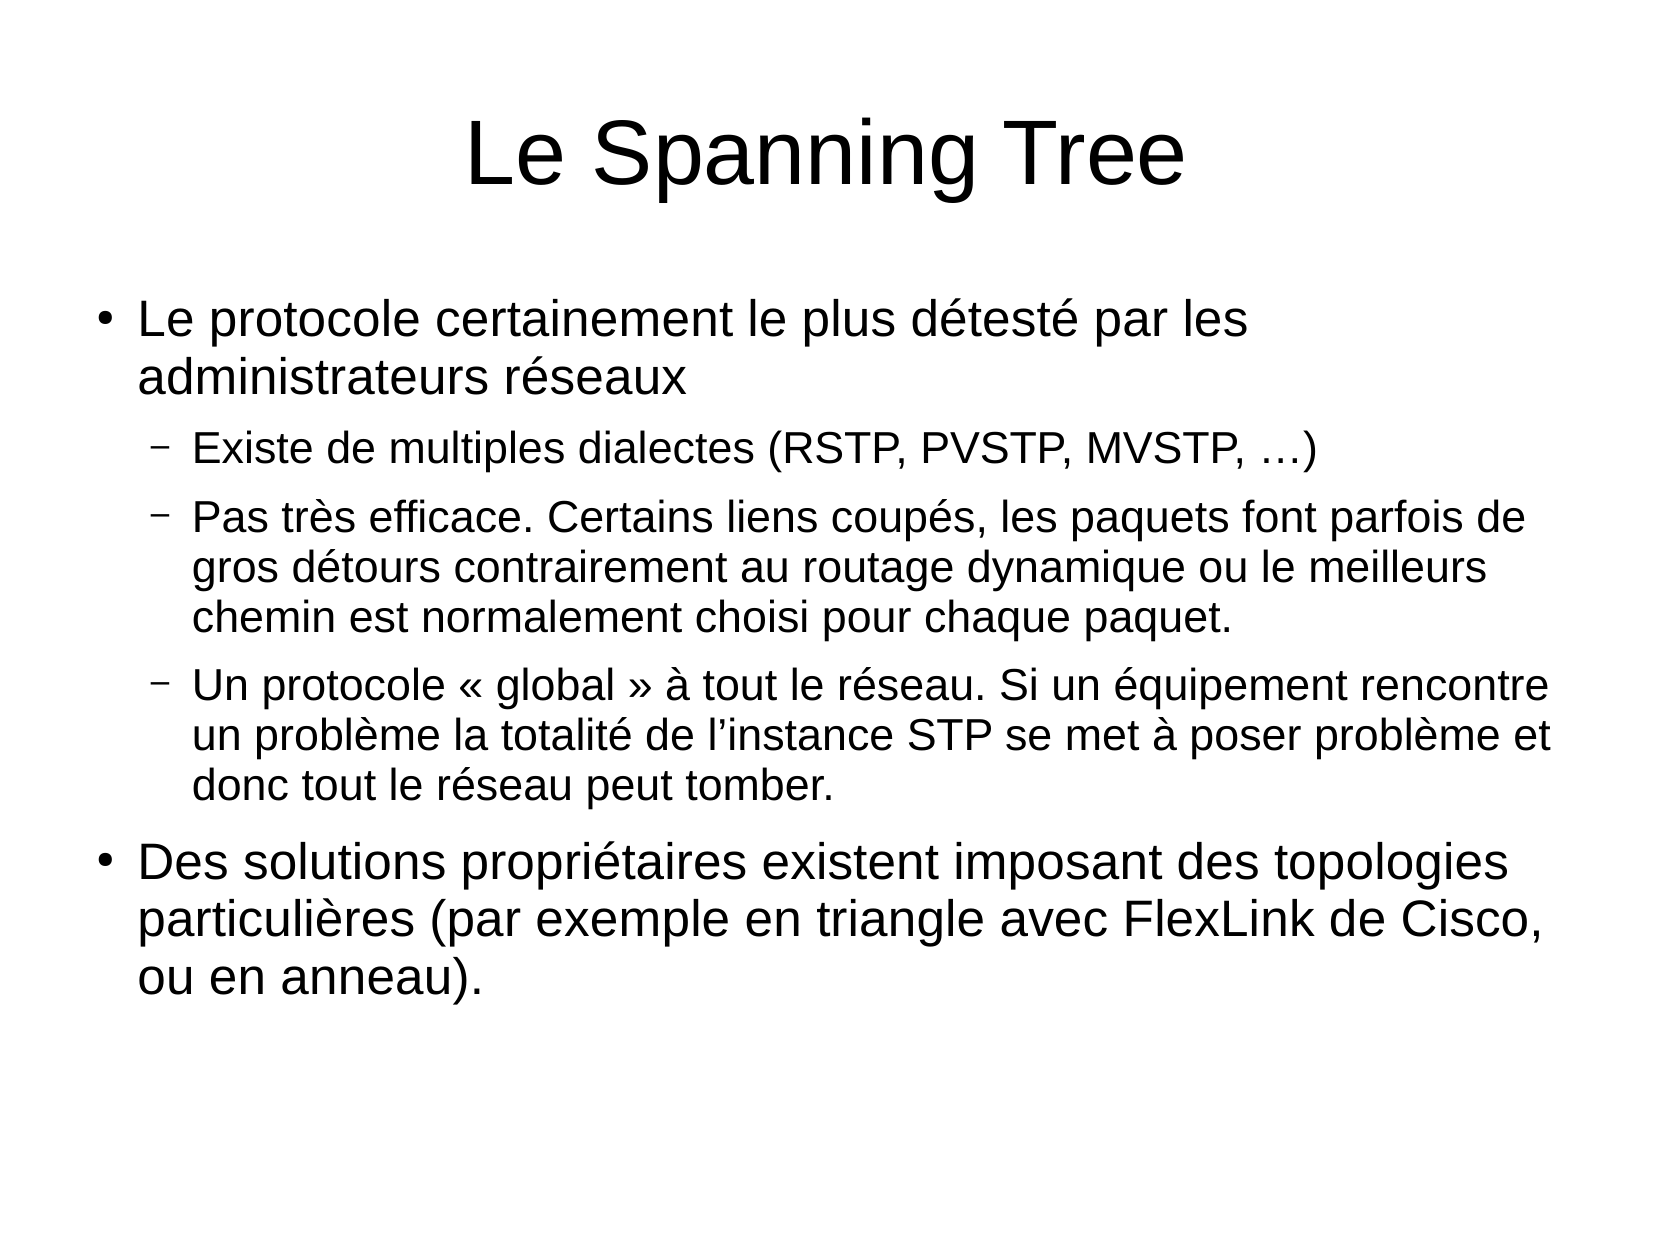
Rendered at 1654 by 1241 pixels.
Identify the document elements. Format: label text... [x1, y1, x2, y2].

title Le Spanning Tree [82, 49, 1571, 257]
list Le protocole certainement le plus détesté par les administrateurs réseaux Existe de multiples dialectes (RSTP, PVSTP, MVSTP, …) Pas très efficace. Certains liens coupés, les paquets font parfois de gros détours contrairement au routage dynamique ou le meilleurs chemin est normalement choisi pour chaque paquet. Un protocole « global » à tout le réseau. Si un équipement rencontre un problème la totalité de l’instance STP se met à poser problème et donc tout le réseau peut tomber. Des solutions propriétaires existent imposant des topologies particulières (par exemple en triangle avec FlexLink de Cisco, ou en anneau). [82, 290, 1571, 1010]
